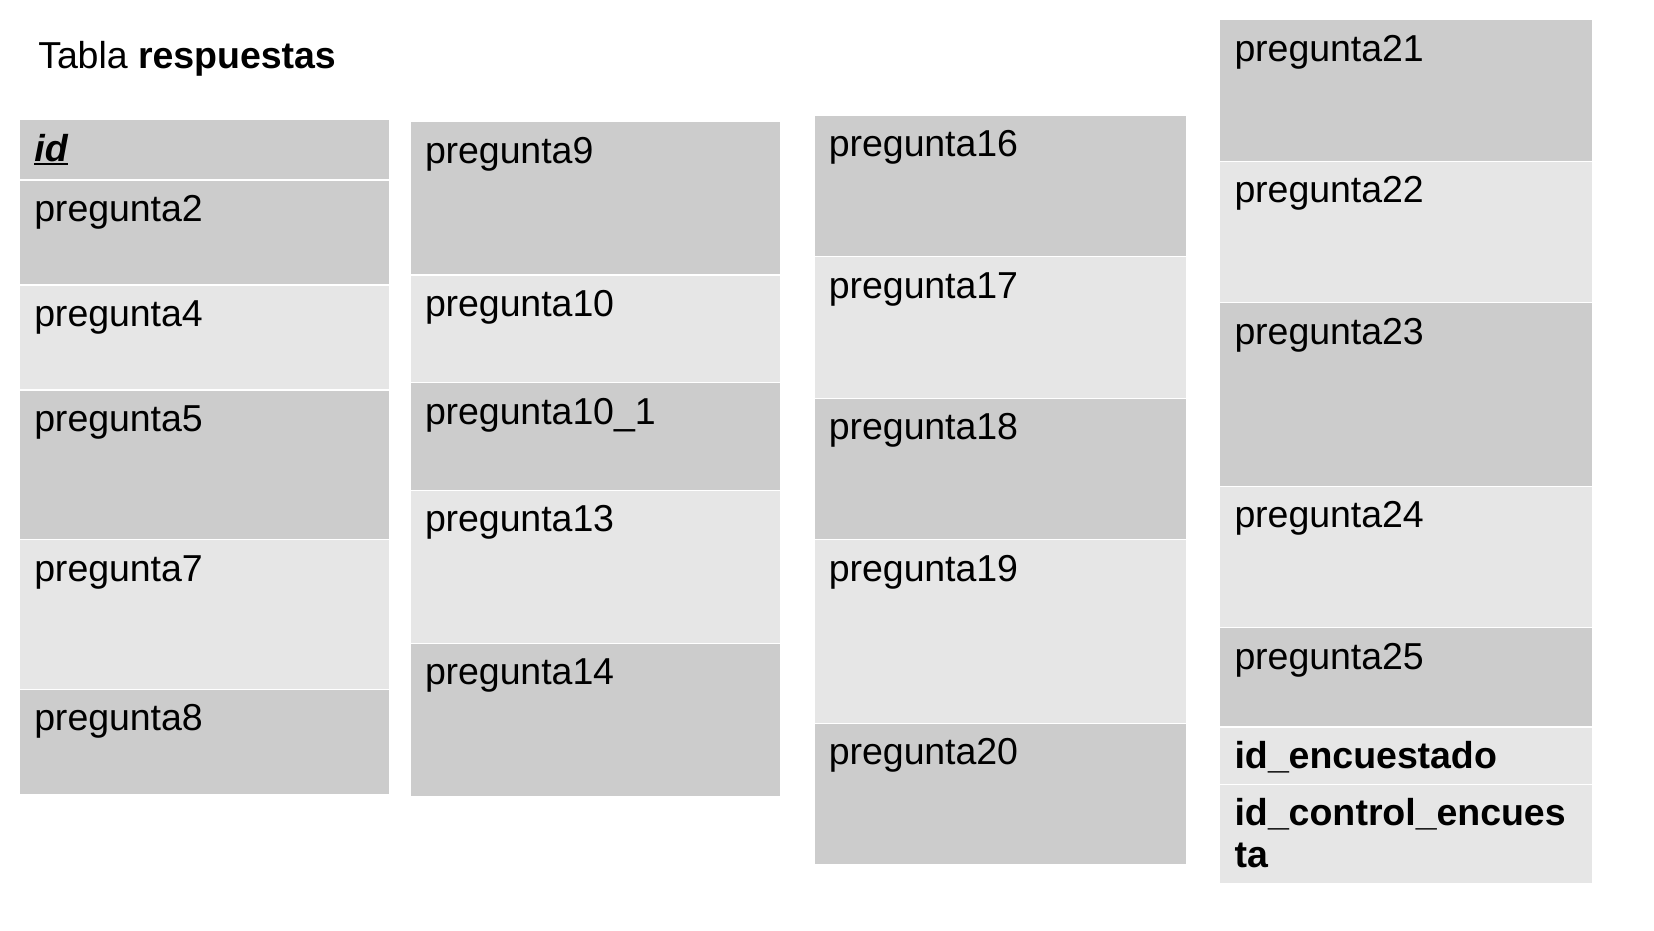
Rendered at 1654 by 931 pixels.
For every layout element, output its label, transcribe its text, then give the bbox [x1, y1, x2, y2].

table_cell pregunta14 [411, 644, 780, 796]
table_cell pregunta18 [815, 399, 1186, 539]
table_cell pregunta20 [815, 724, 1186, 864]
table_cell pregunta5 [20, 391, 389, 539]
table_cell pregunta10_1 [411, 383, 780, 490]
table_cell pregunta13 [411, 491, 780, 643]
table_cell id_encuestado [1220, 728, 1592, 784]
table_cell pregunta10 [411, 276, 780, 382]
table_cell pregunta23 [1220, 303, 1592, 486]
table_header id [20, 120, 389, 179]
table_cell pregunta25 [1220, 628, 1592, 726]
table_cell pregunta17 [815, 257, 1186, 398]
table_cell id_control_encuesta [1220, 785, 1592, 883]
table_cell pregunta8 [20, 690, 389, 794]
table_header pregunta21 [1220, 20, 1592, 161]
table_header pregunta9 [411, 122, 780, 274]
table_cell pregunta22 [1220, 162, 1592, 302]
table_cell pregunta19 [815, 540, 1186, 723]
text_box Tabla respuestas [23, 23, 674, 86]
table_cell pregunta4 [20, 286, 389, 389]
table_cell pregunta7 [20, 540, 389, 689]
table_cell pregunta2 [20, 181, 389, 284]
table_header pregunta16 [815, 116, 1186, 256]
table_cell pregunta24 [1220, 487, 1592, 627]
